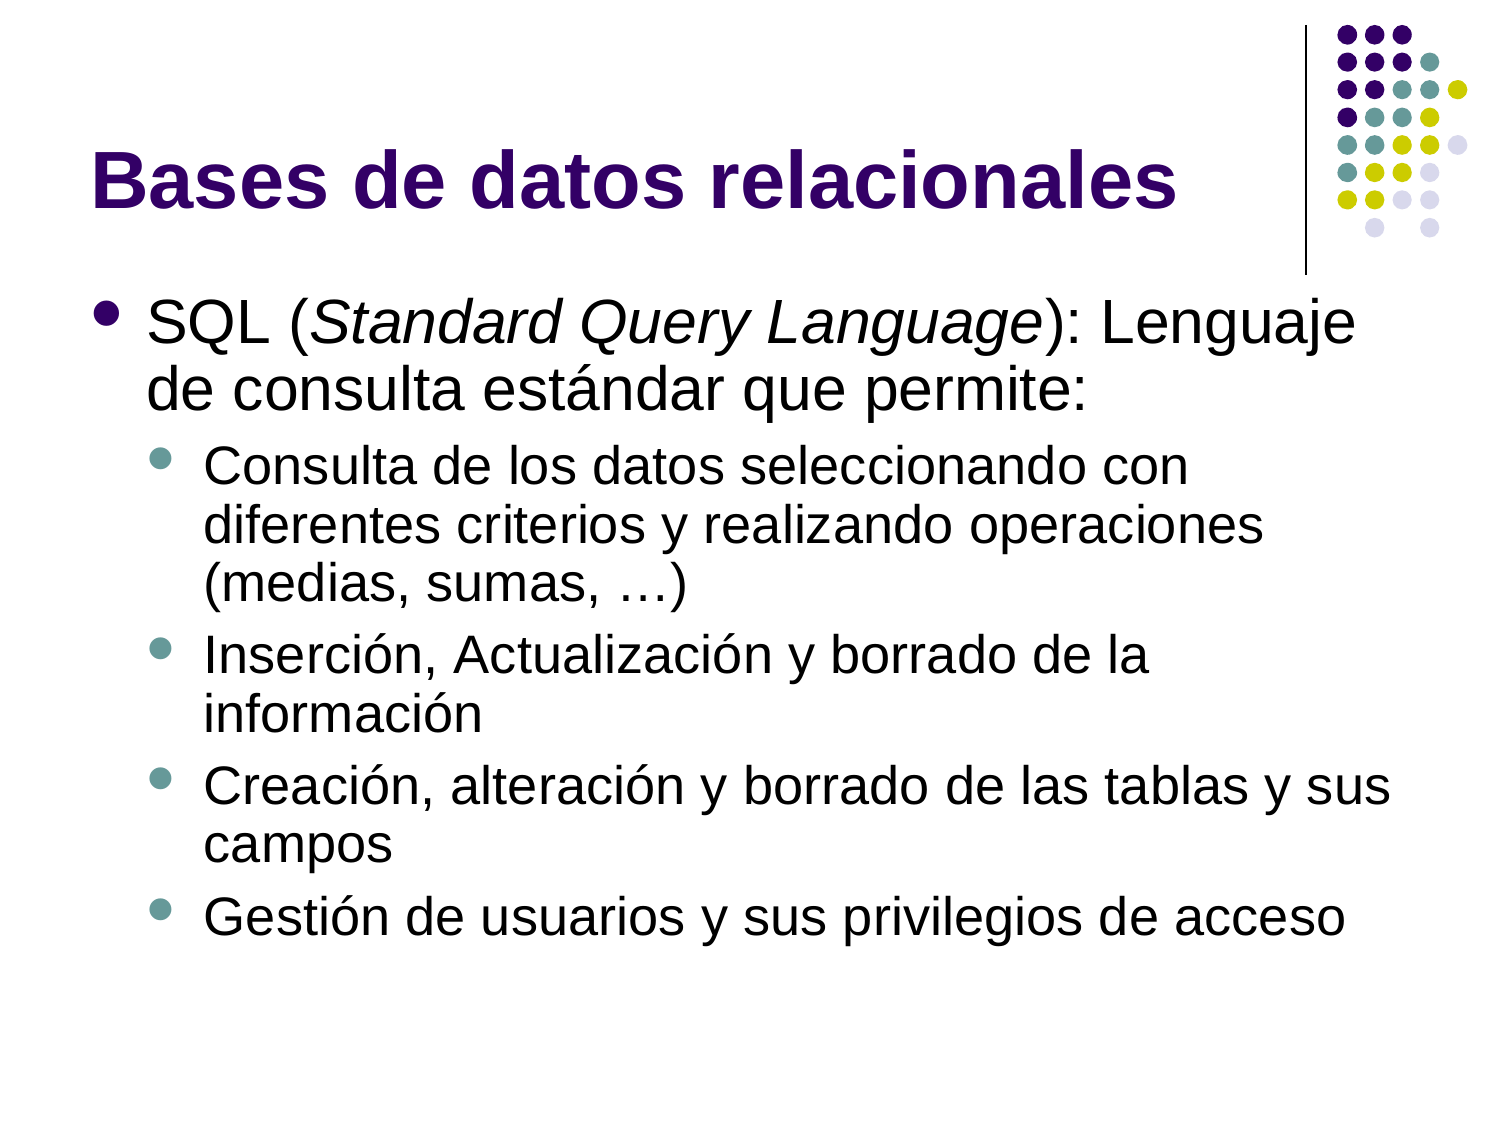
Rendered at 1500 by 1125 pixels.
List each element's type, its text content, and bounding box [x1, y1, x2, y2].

list SQL (Standard Query Language): Lenguaje de consulta estándar que permite: Consulta de los datos seleccionando con diferentes criterios y realizando operaciones (medias, sumas, …) Inserción, Actualización y borrado de la información Creación, alteración y borrado de las tablas y sus campos Gestión de usuarios y sus privilegios de acceso [75, 282, 1426, 1006]
title Bases de datos relacionales [74, 20, 1313, 233]
